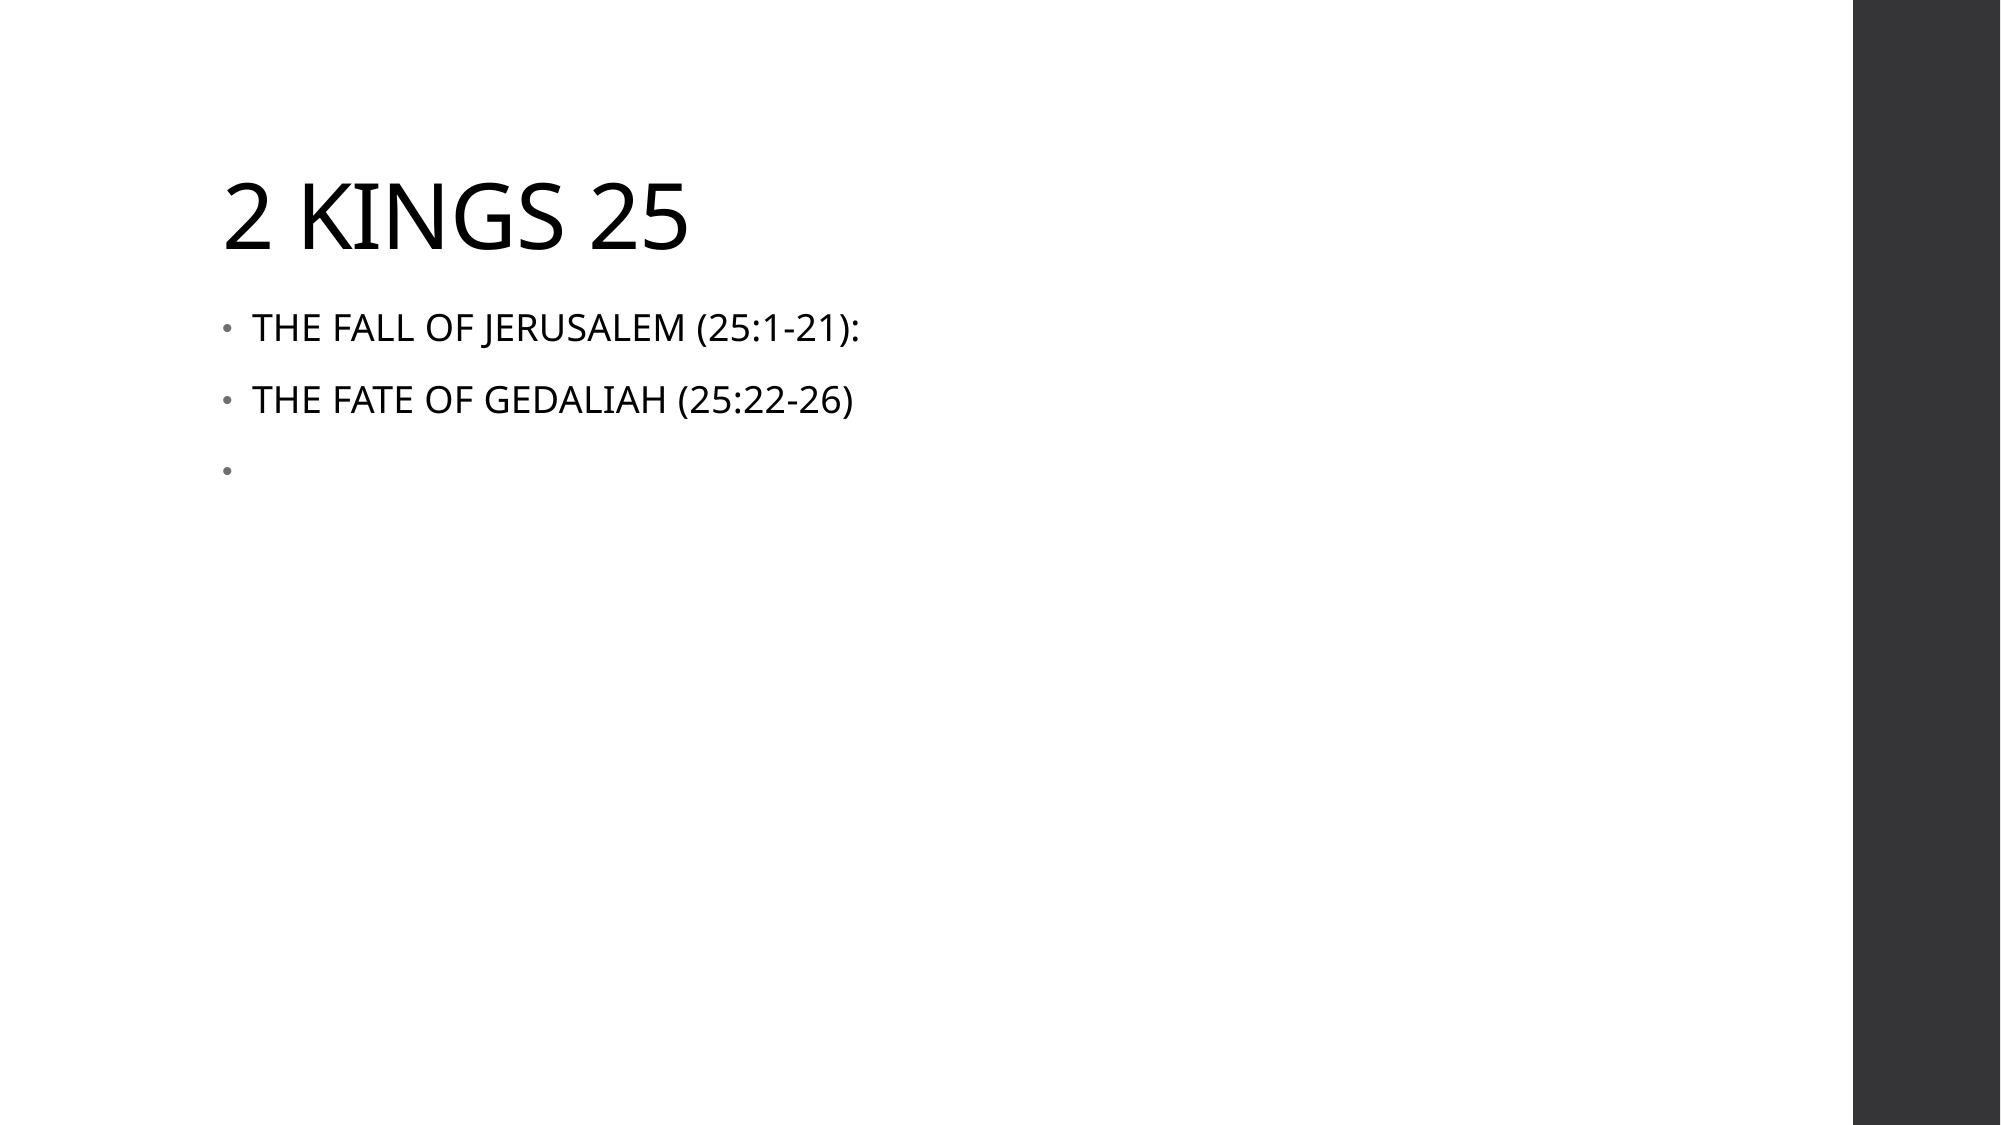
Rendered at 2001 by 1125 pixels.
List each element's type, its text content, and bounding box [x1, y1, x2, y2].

list THE FALL OF JERUSALEM (25:1-21): THE FATE OF GEDALIAH (25:22-26) [206, 299, 1617, 1014]
title 2 KINGS 25 [206, 60, 1797, 278]
